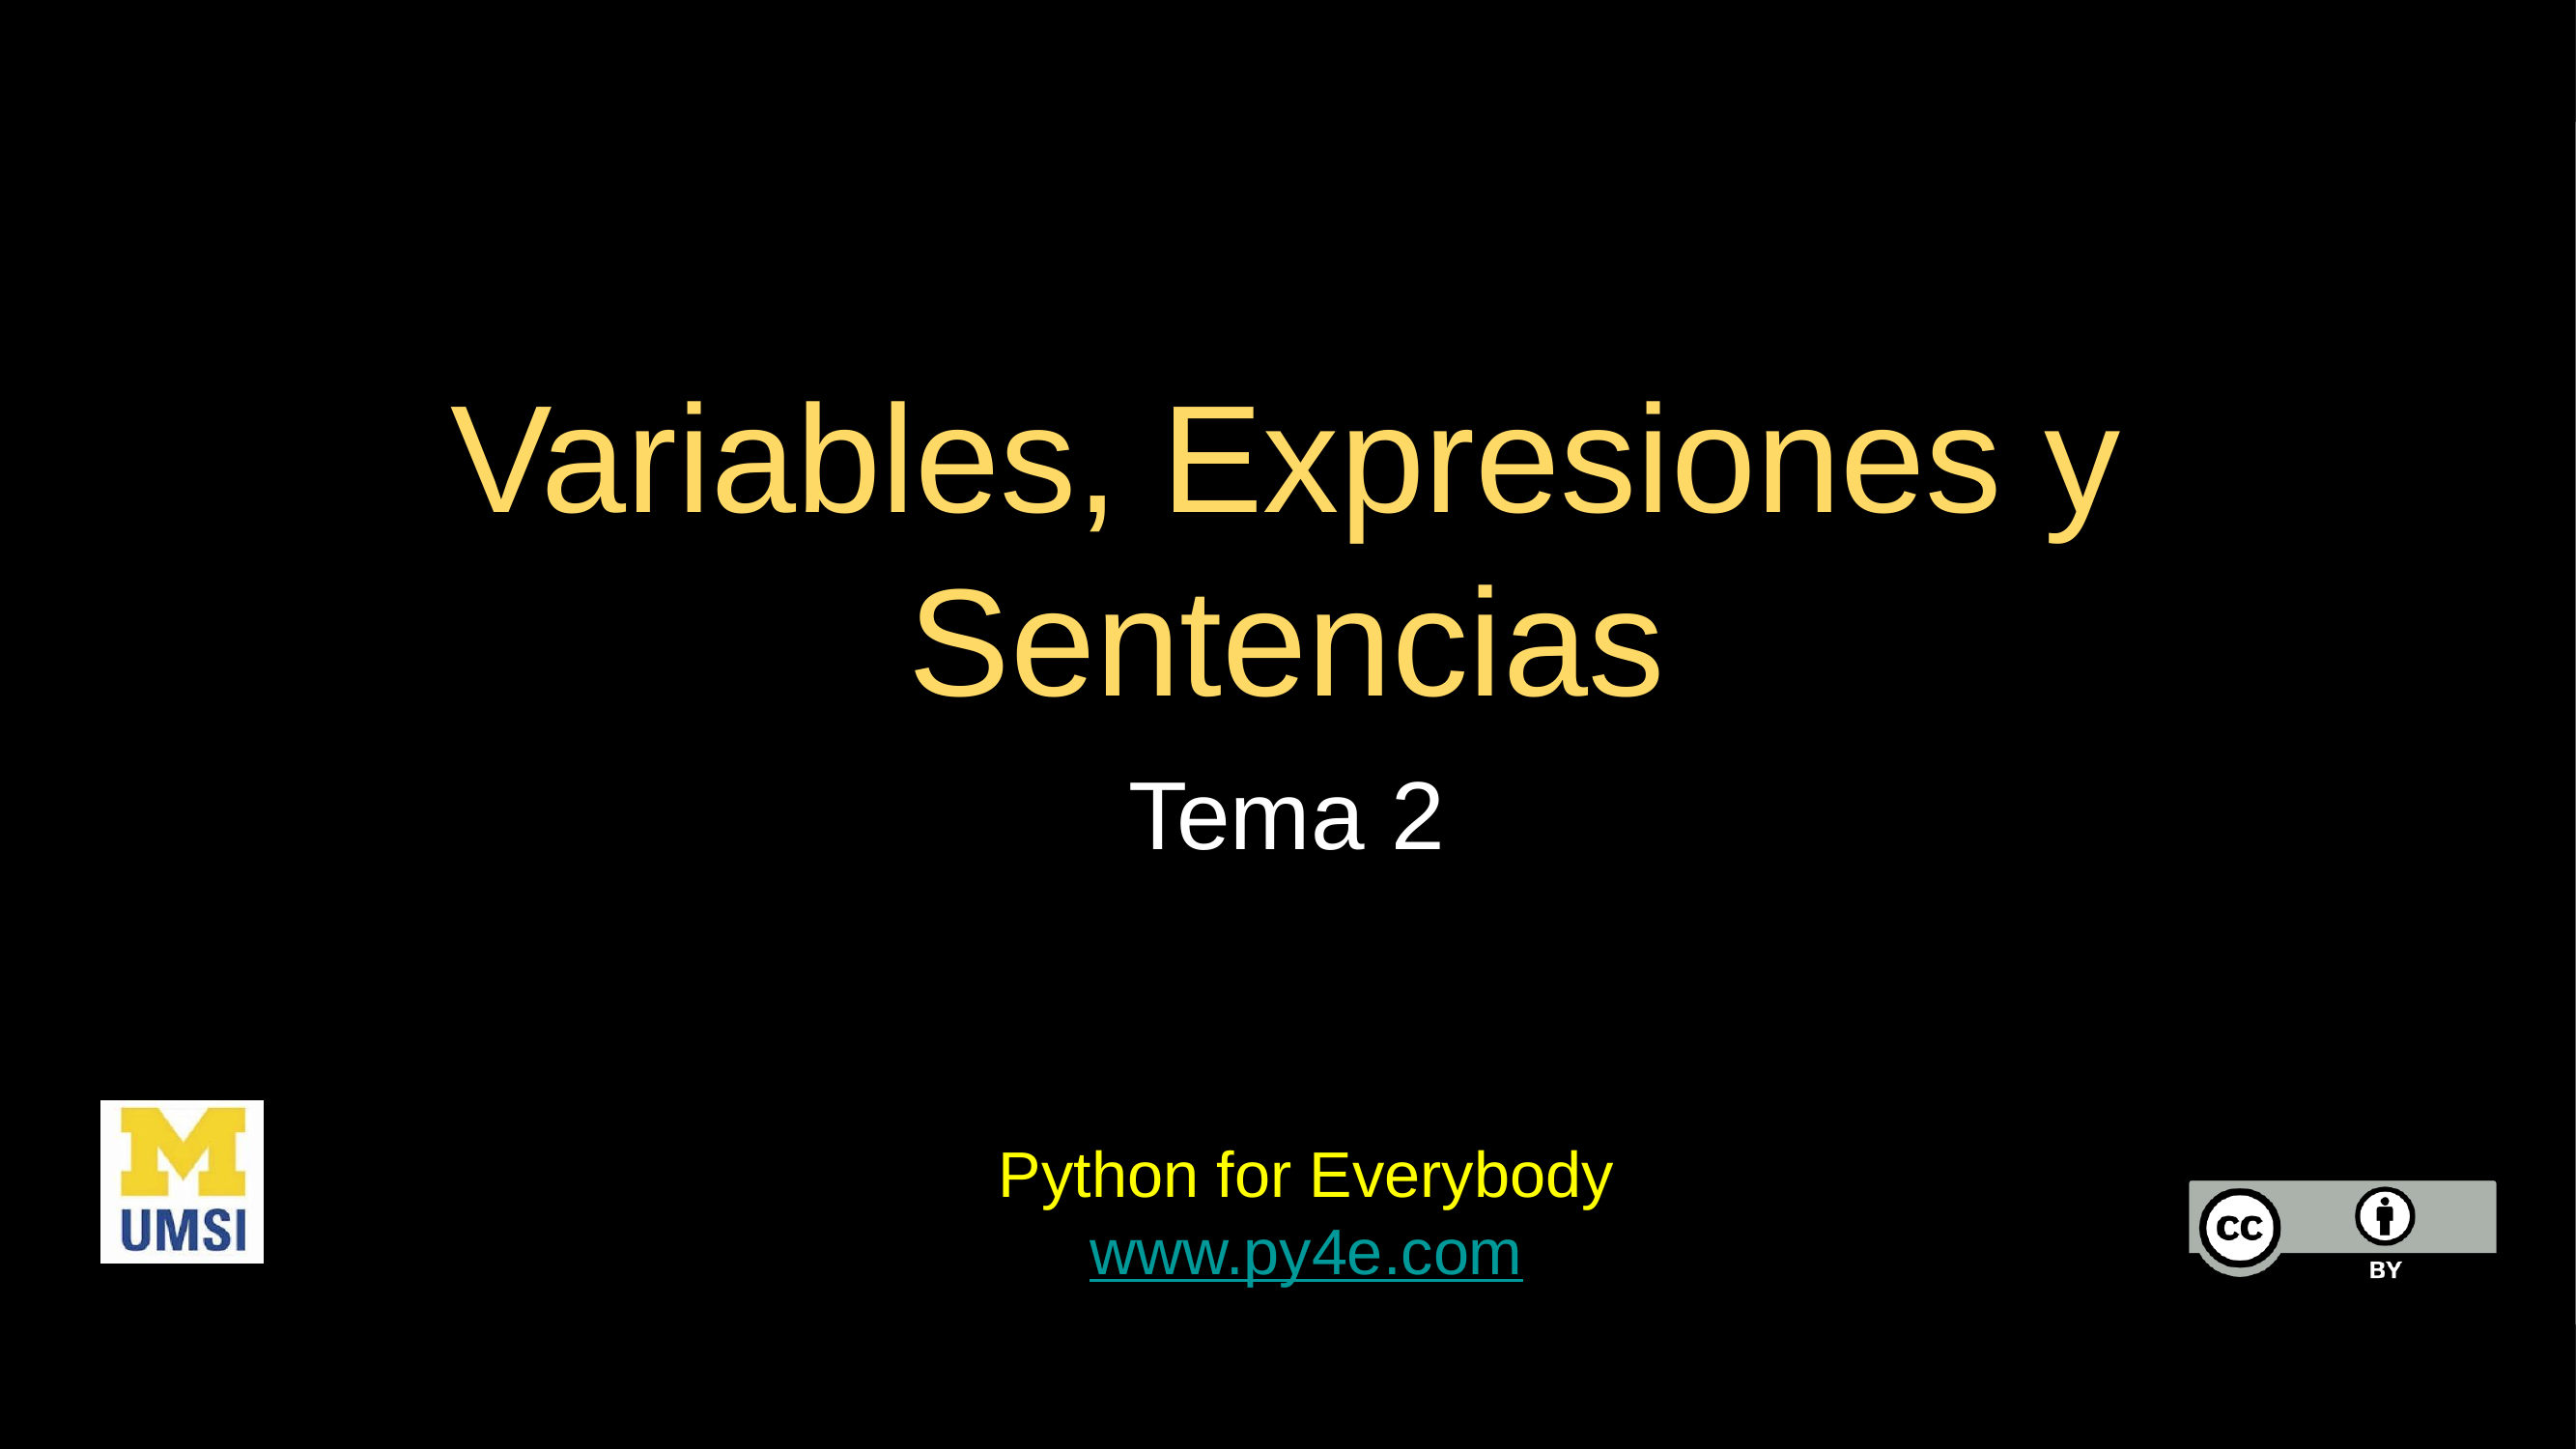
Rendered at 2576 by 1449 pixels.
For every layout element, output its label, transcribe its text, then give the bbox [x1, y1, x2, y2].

title Variables, Expresiones y Sentencias [183, 243, 2391, 733]
list Tema 2 [183, 746, 2391, 914]
text_box Python for Everybody www.py4e.com [646, 1129, 1967, 1292]
picture [2186, 1178, 2499, 1285]
picture [100, 1100, 264, 1264]
